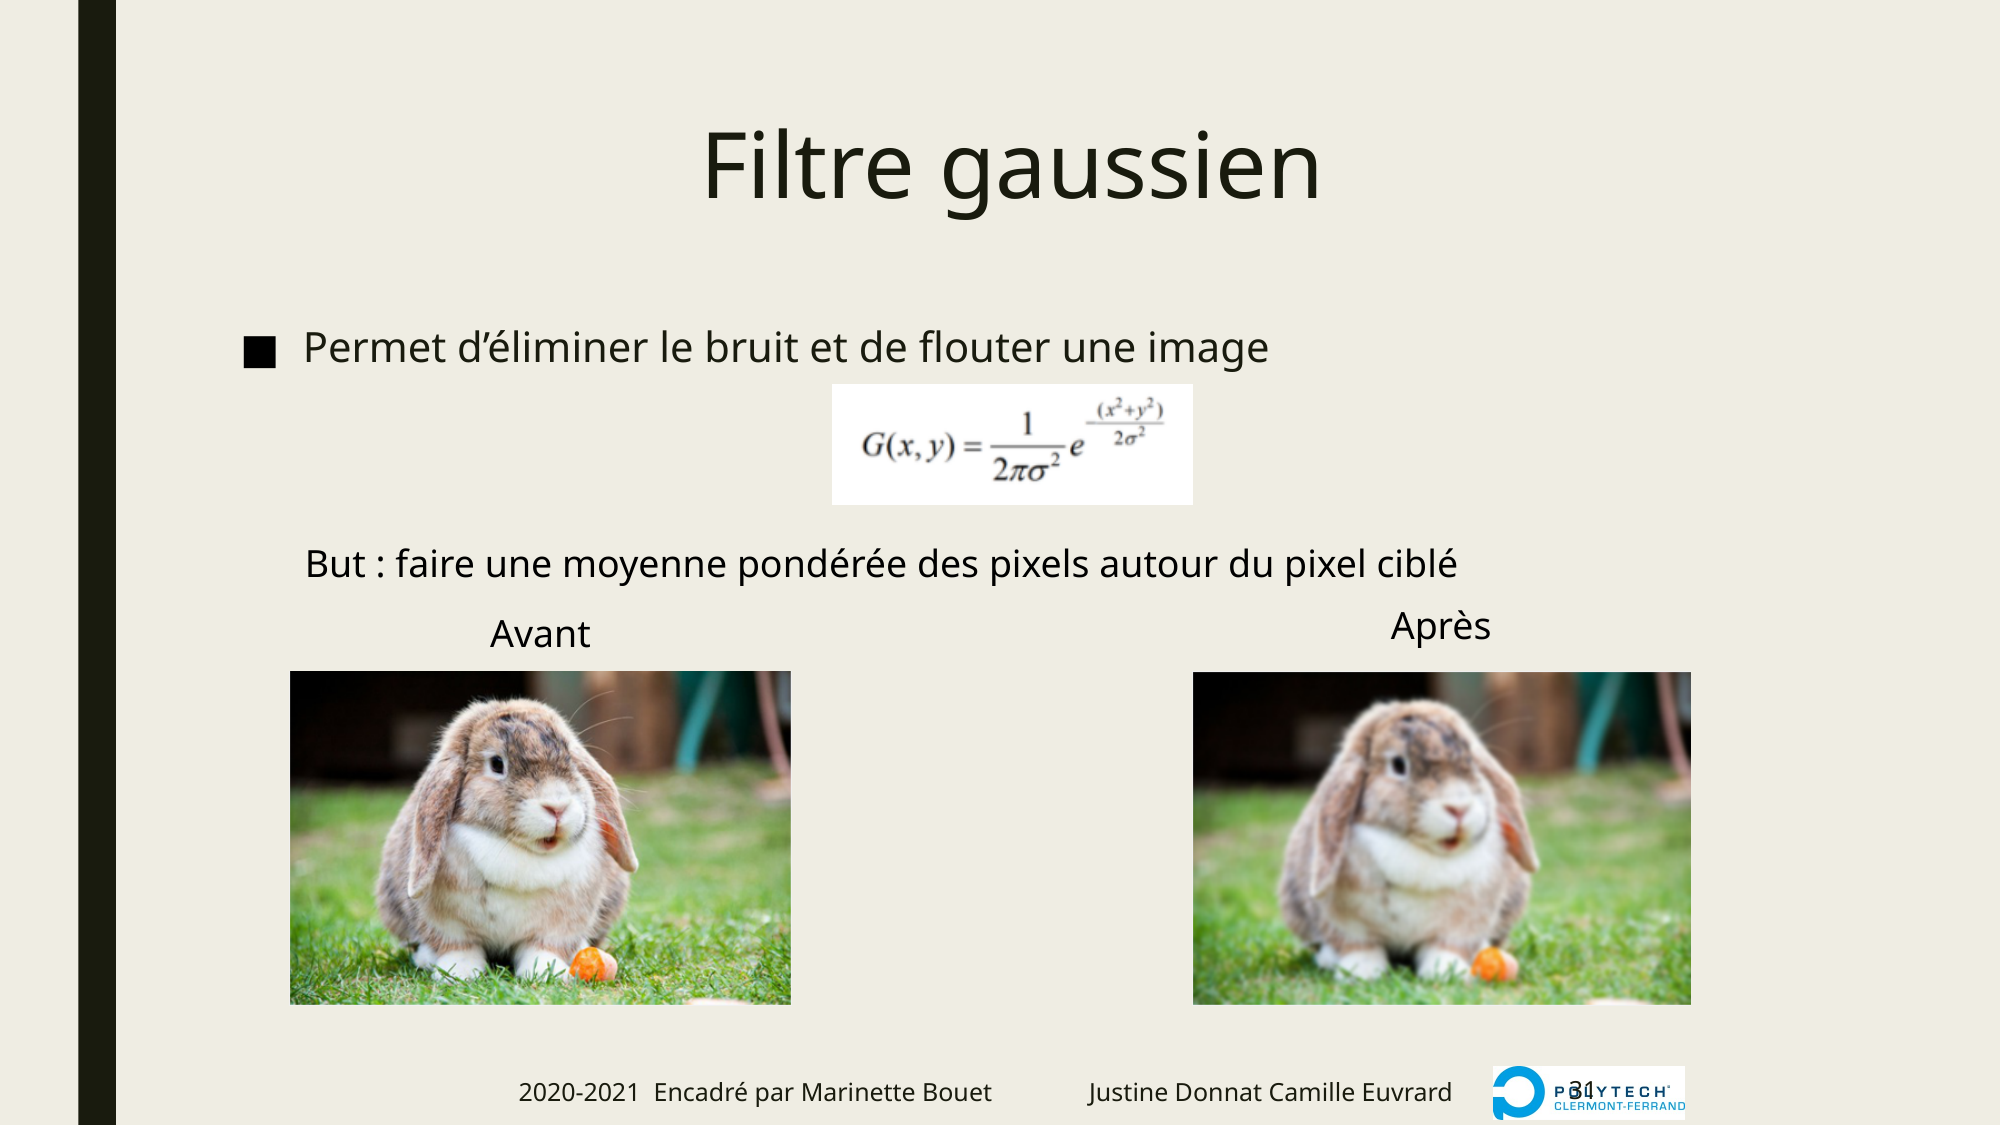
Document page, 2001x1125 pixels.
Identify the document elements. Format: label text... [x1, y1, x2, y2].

text_box [1553, 1058, 1816, 1125]
title Filtre gaussien [225, 112, 1801, 230]
list Permet d’éliminer le bruit et de flouter une image [225, 317, 1801, 385]
text_box Avant [289, 602, 792, 664]
text_box 2020-2021 Encadré par Marinette Bouet Justine Donnat Camille Euvrard [474, 1058, 1506, 1125]
picture [832, 384, 1193, 505]
picture [1192, 671, 1691, 1006]
text_box Après [1192, 594, 1691, 656]
picture [289, 671, 792, 1006]
text_box But : faire une moyenne pondérée des pixels autour du pixel ciblé [289, 532, 1801, 593]
